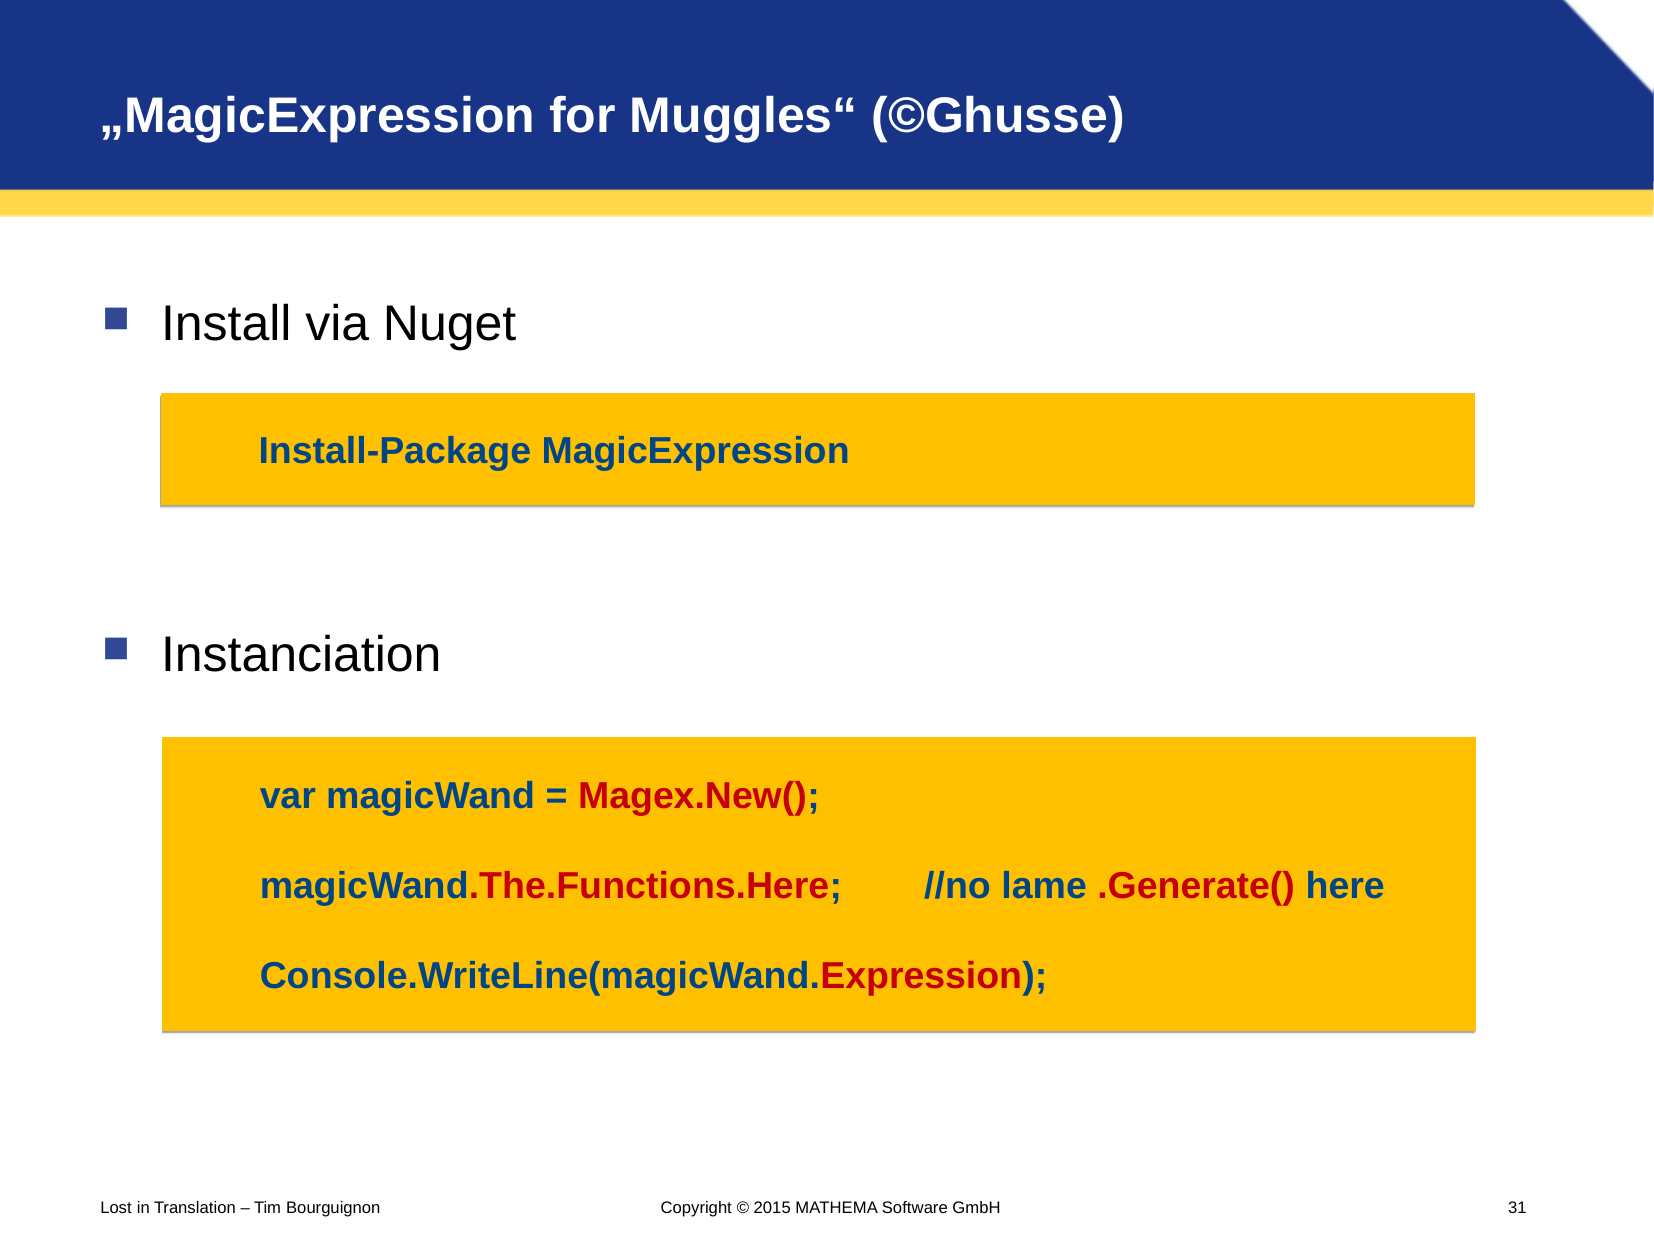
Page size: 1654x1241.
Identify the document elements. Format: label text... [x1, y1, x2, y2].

picture [0, 0, 1654, 1241]
list Install via Nuget Instanciation [101, 295, 1528, 1139]
title „MagicExpression for Muggles“ (©Ghusse) [99, 69, 1171, 162]
text_box Install-Package MagicExpression [161, 393, 1475, 505]
text_box var magicWand = Magex.New(); magicWand.The.Functions.Here; //no lame .Generate() here Console.WriteLine(magicWand.Expression); [162, 737, 1476, 1031]
